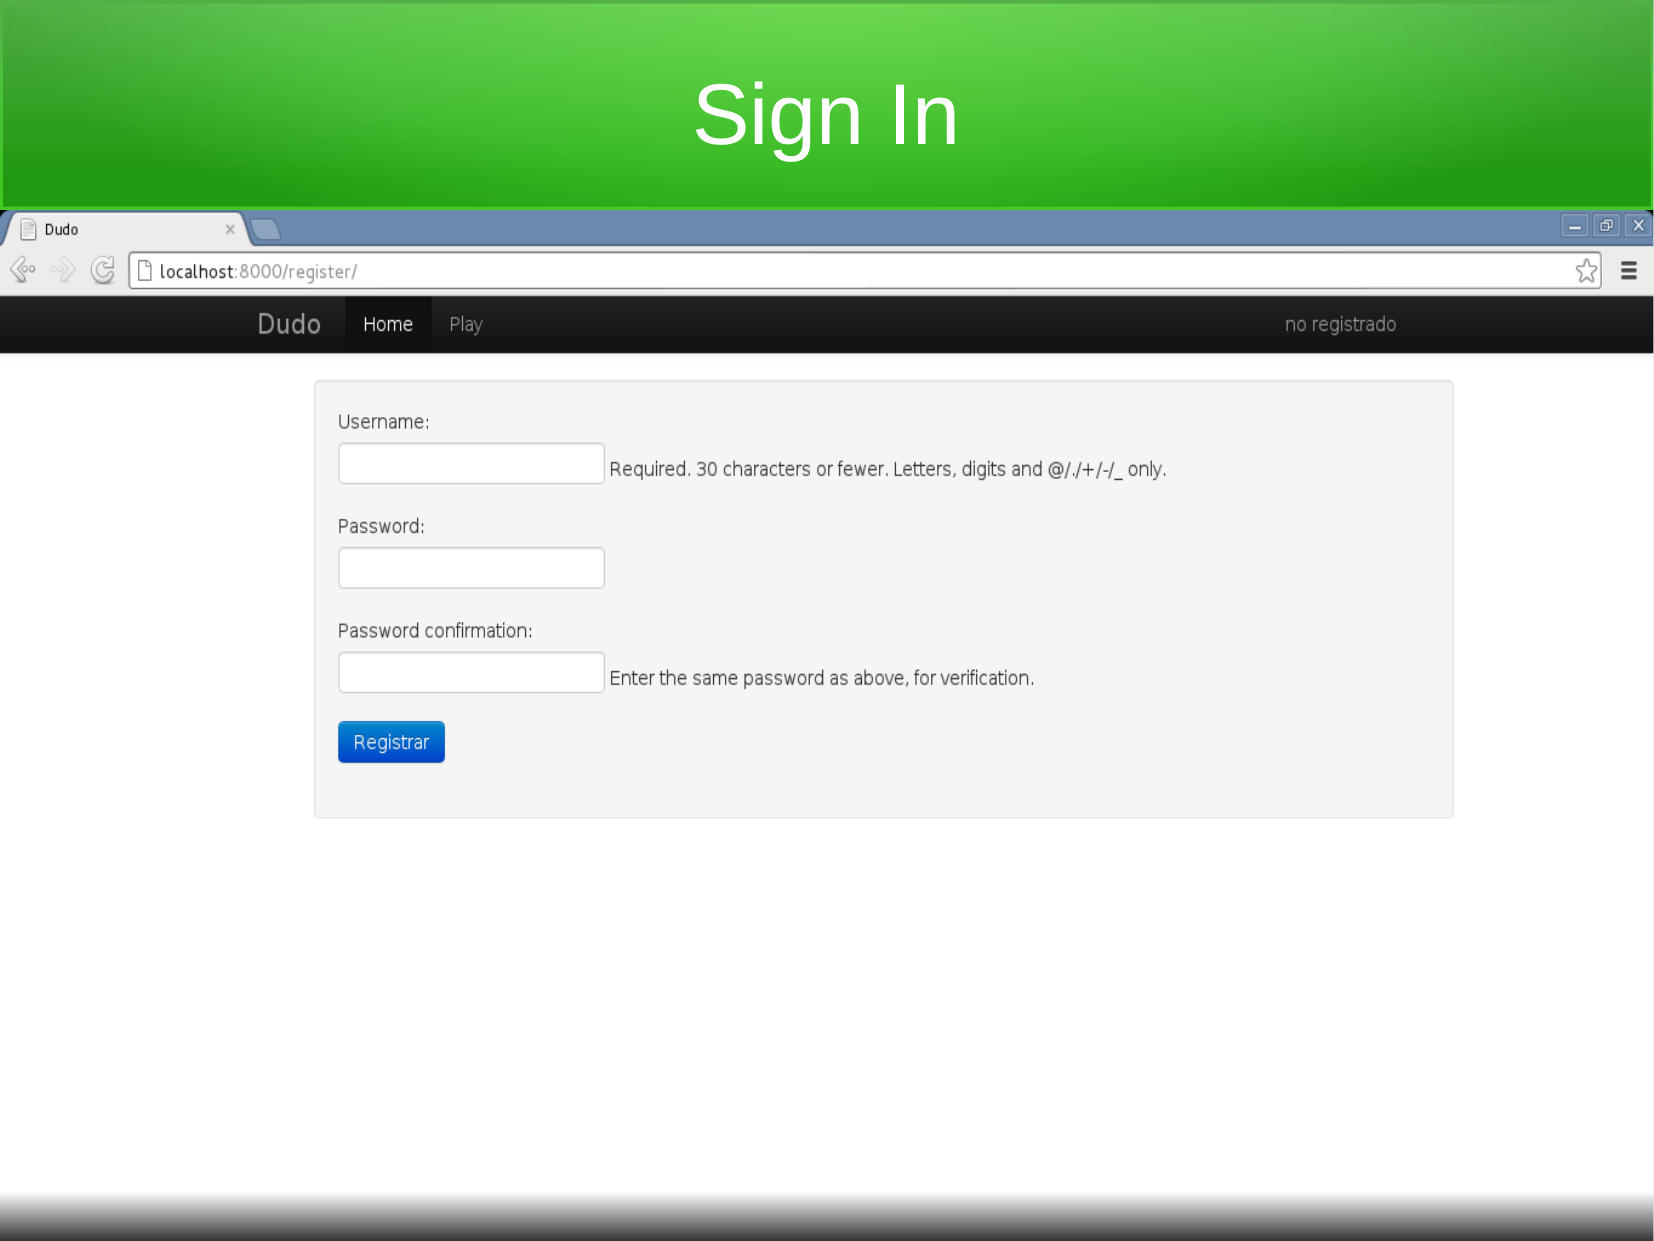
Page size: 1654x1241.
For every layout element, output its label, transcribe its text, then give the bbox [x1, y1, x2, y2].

picture [0, 210, 1654, 1241]
title Sign In [82, 49, 1571, 179]
